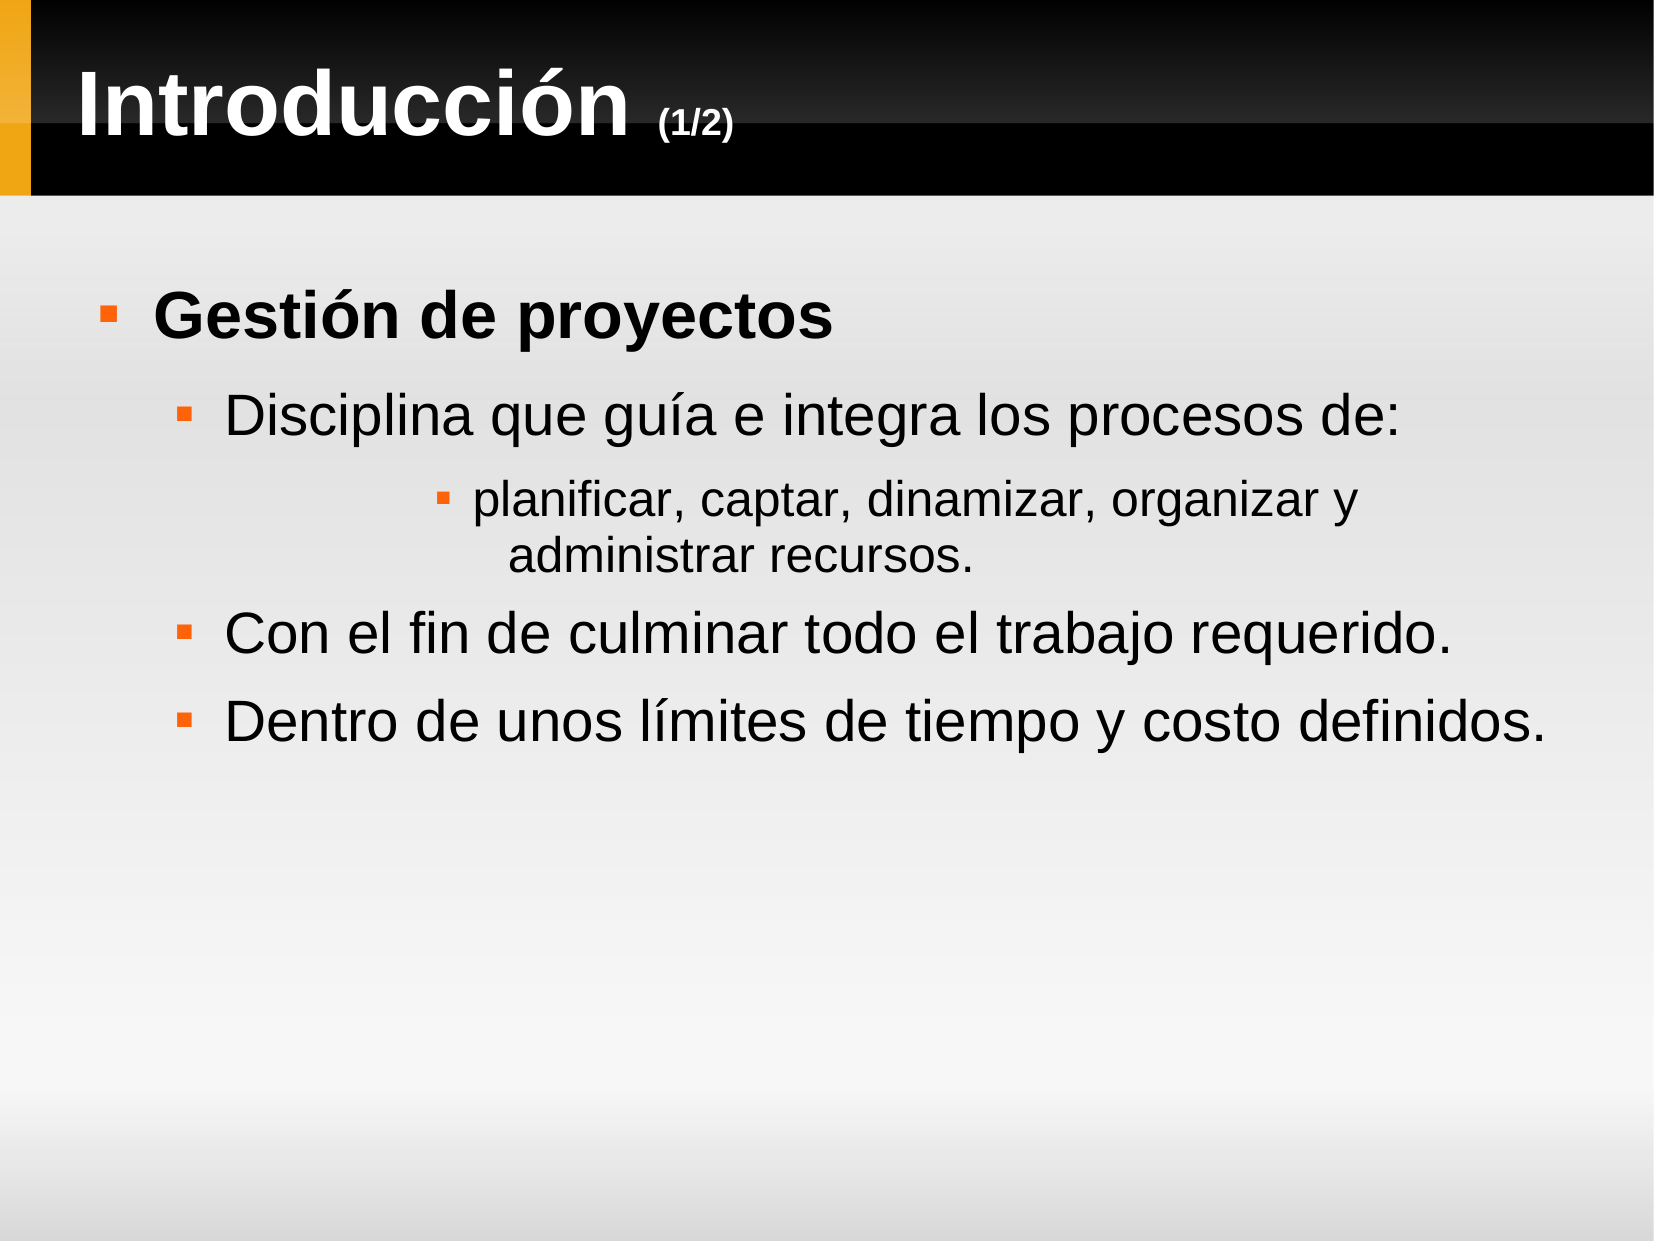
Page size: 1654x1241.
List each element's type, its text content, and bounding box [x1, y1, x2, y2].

picture [0, 0, 1654, 1241]
title Introducción (1/2) [76, 0, 1565, 208]
list Gestión de proyectos Disciplina que guía e integra los procesos de: planificar, captar, dinamizar, organizar y administrar recursos. Con el fin de culminar todo el trabajo requerido. Dentro de unos límites de tiempo y costo definidos. [82, 278, 1571, 1097]
